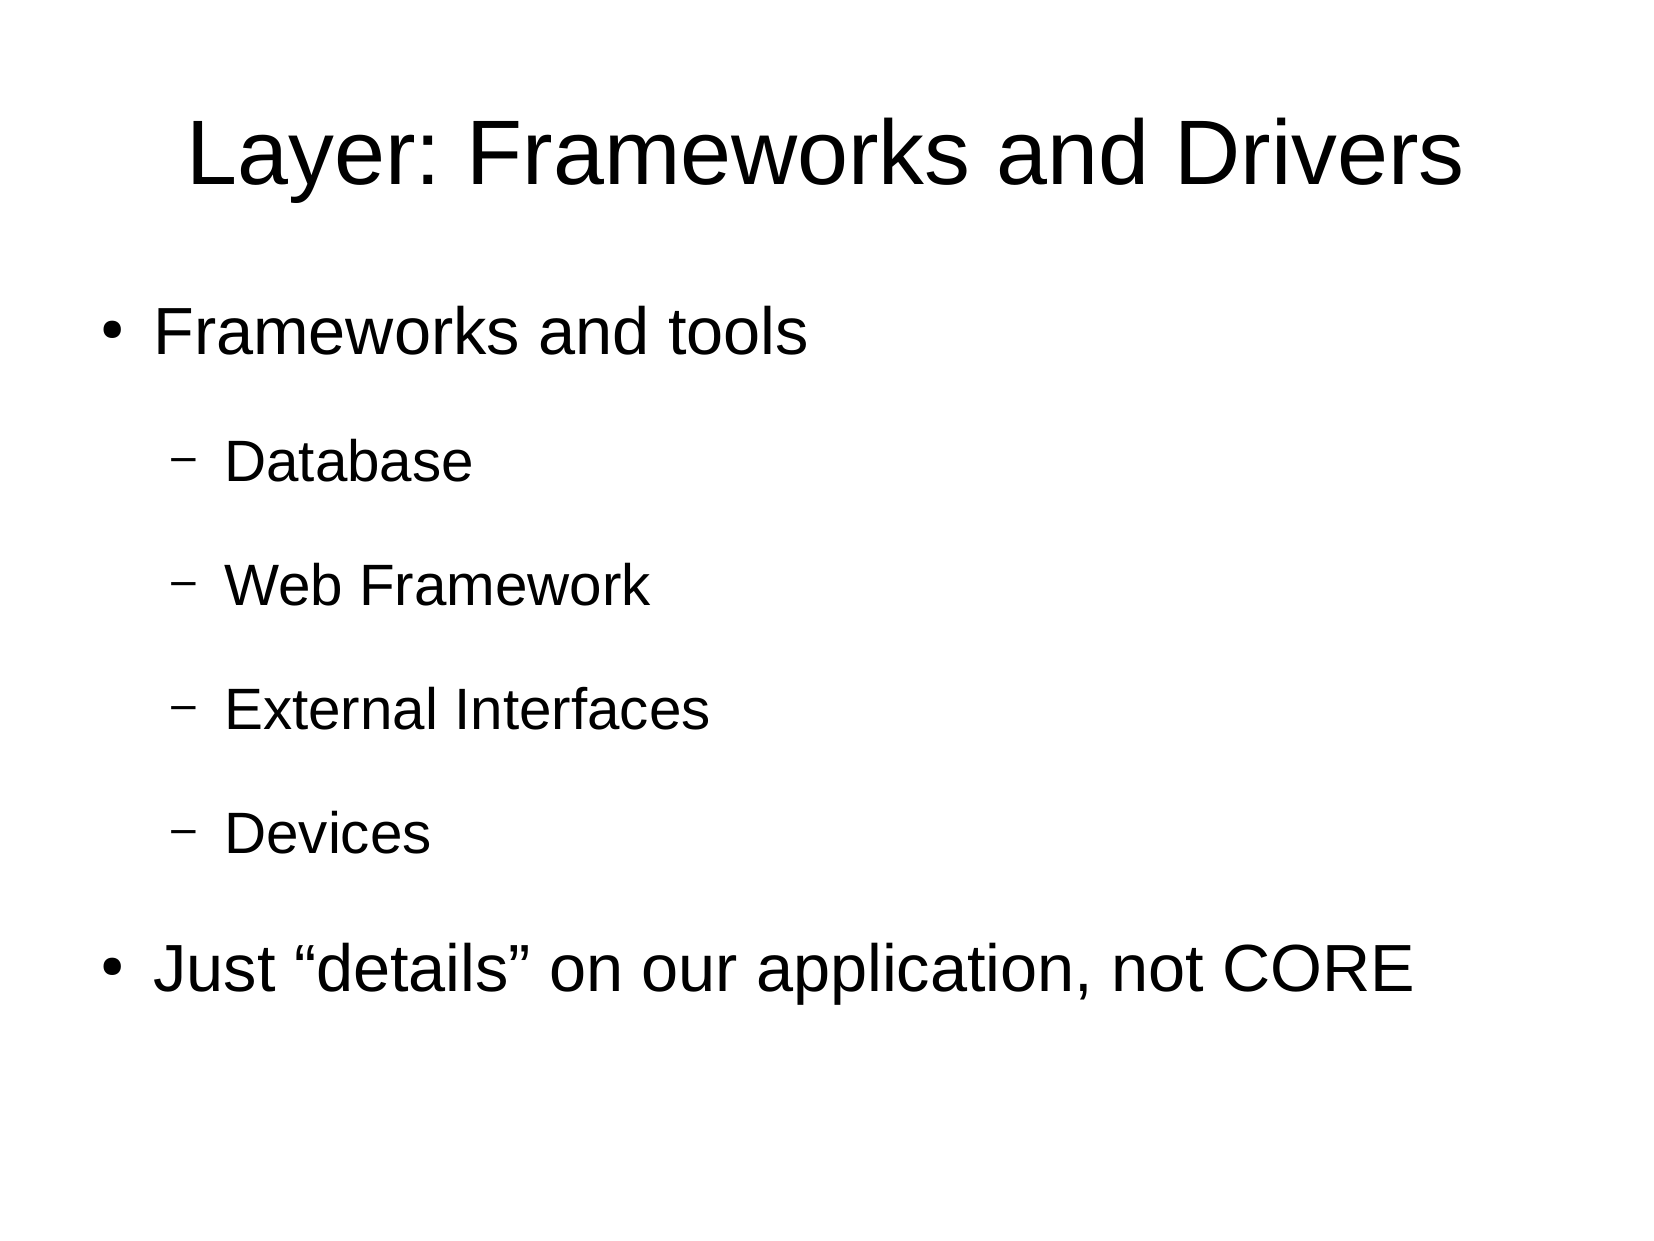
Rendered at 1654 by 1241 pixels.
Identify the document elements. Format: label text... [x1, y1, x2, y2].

list Frameworks and tools Database Web Framework External Interfaces Devices Just “details” on our application, not CORE [82, 290, 1571, 1010]
title Layer: Frameworks and Drivers [82, 49, 1571, 257]
